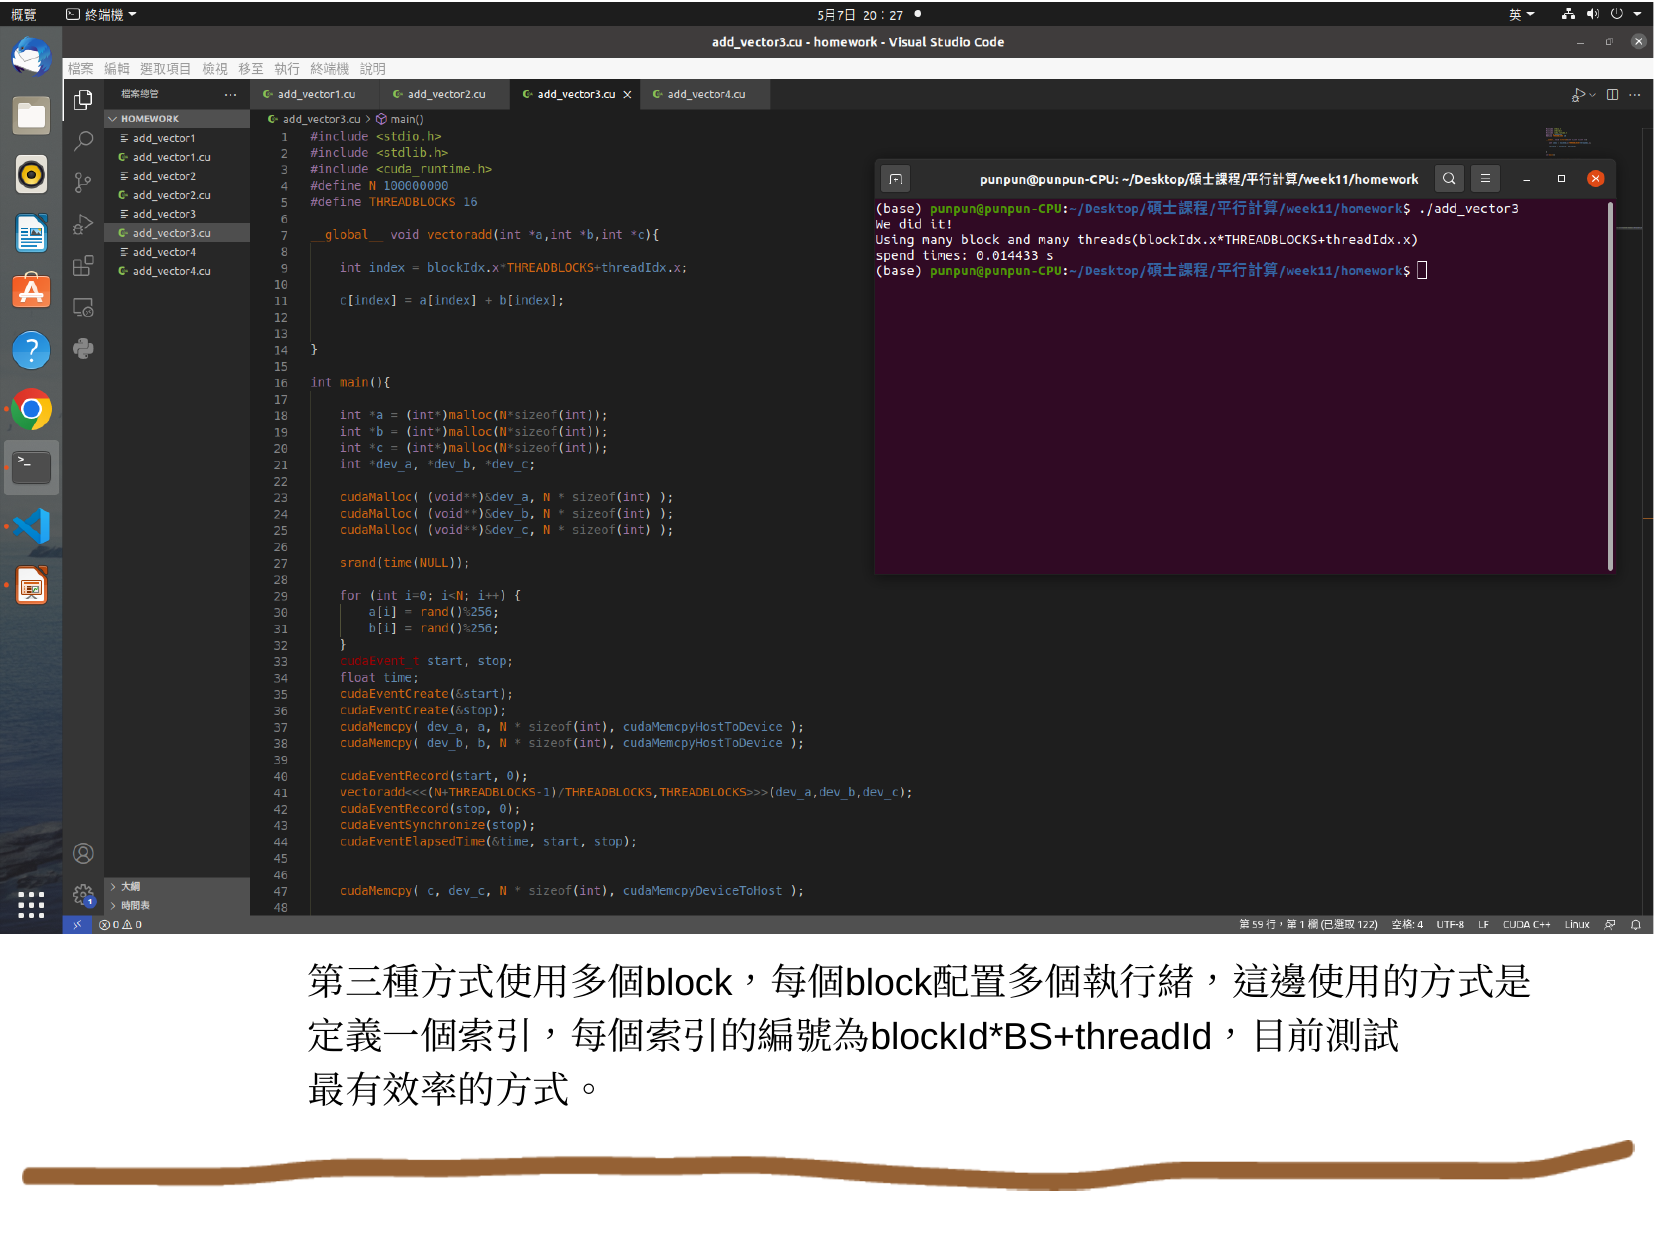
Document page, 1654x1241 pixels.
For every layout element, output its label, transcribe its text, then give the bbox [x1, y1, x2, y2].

picture [22, 1140, 1635, 1191]
text_box 第三種方式使用多個block，每個block配置多個執行緒，這邊使用的方式是 定義一個索引，每個索引的編號為blockId*BS+threadId，目前測試 最有效率的方式。 [293, 944, 1548, 1122]
picture [0, 2, 1654, 934]
